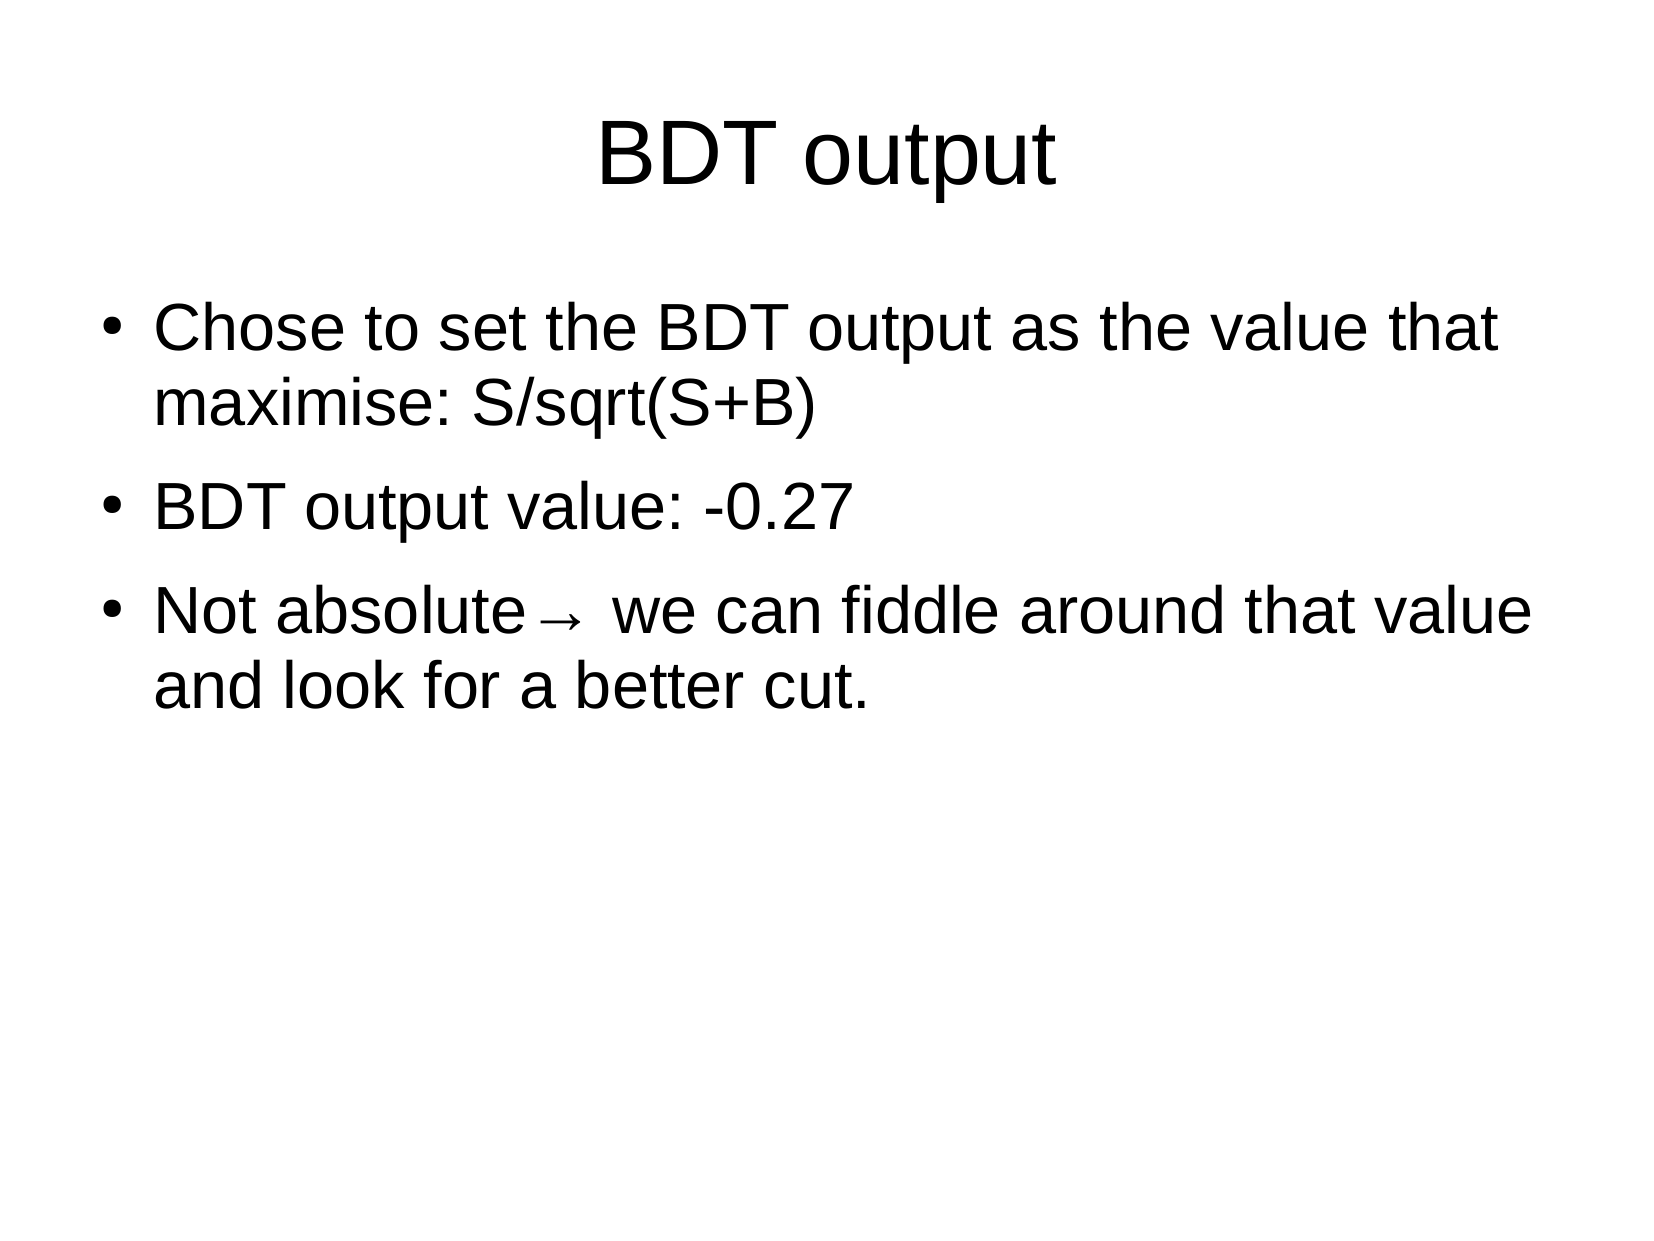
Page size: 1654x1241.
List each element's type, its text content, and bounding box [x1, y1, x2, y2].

list Chose to set the BDT output as the value that maximise: S/sqrt(S+B) BDT output value: -0.27 Not absolute→ we can fiddle around that value and look for a better cut. [82, 290, 1571, 1010]
title BDT output [82, 49, 1571, 257]
